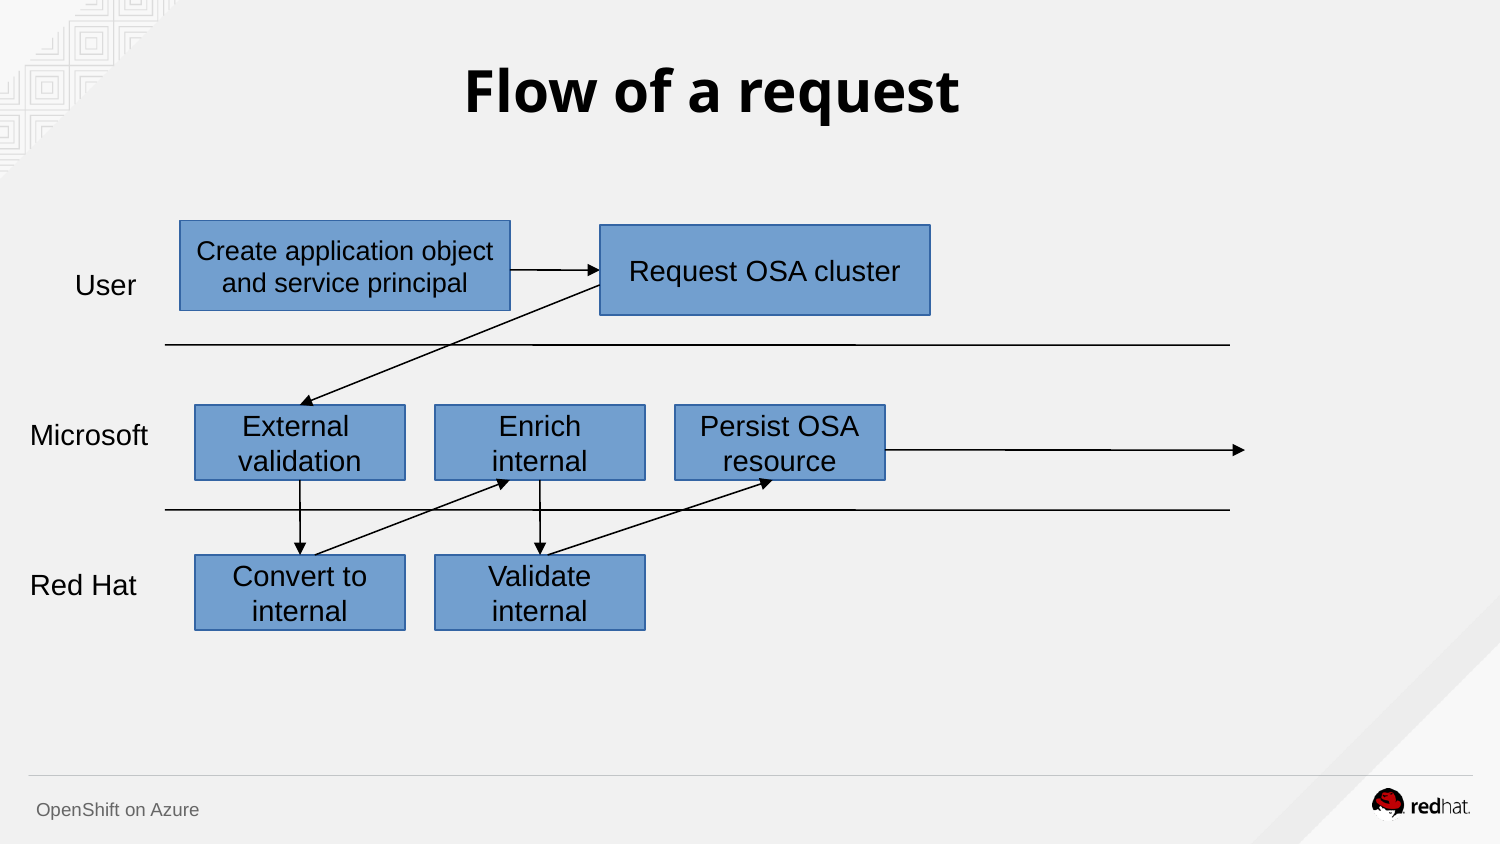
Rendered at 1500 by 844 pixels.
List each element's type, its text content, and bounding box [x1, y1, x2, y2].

text_box Microsoft [15, 408, 164, 457]
text_box Convert to internal [194, 554, 405, 630]
text_box Validate internal [434, 554, 645, 630]
text_box Enrich internal [434, 404, 645, 480]
text_box External validation [194, 404, 405, 480]
text_box Request OSA cluster [599, 224, 930, 315]
text_box User [59, 258, 152, 307]
text_box Create application object and service principal [179, 220, 510, 311]
text_box Red Hat [14, 558, 152, 607]
text_box Persist OSA resource [674, 404, 885, 480]
picture [0, 0, 1500, 844]
text_box Flow of a request [75, 46, 1350, 140]
